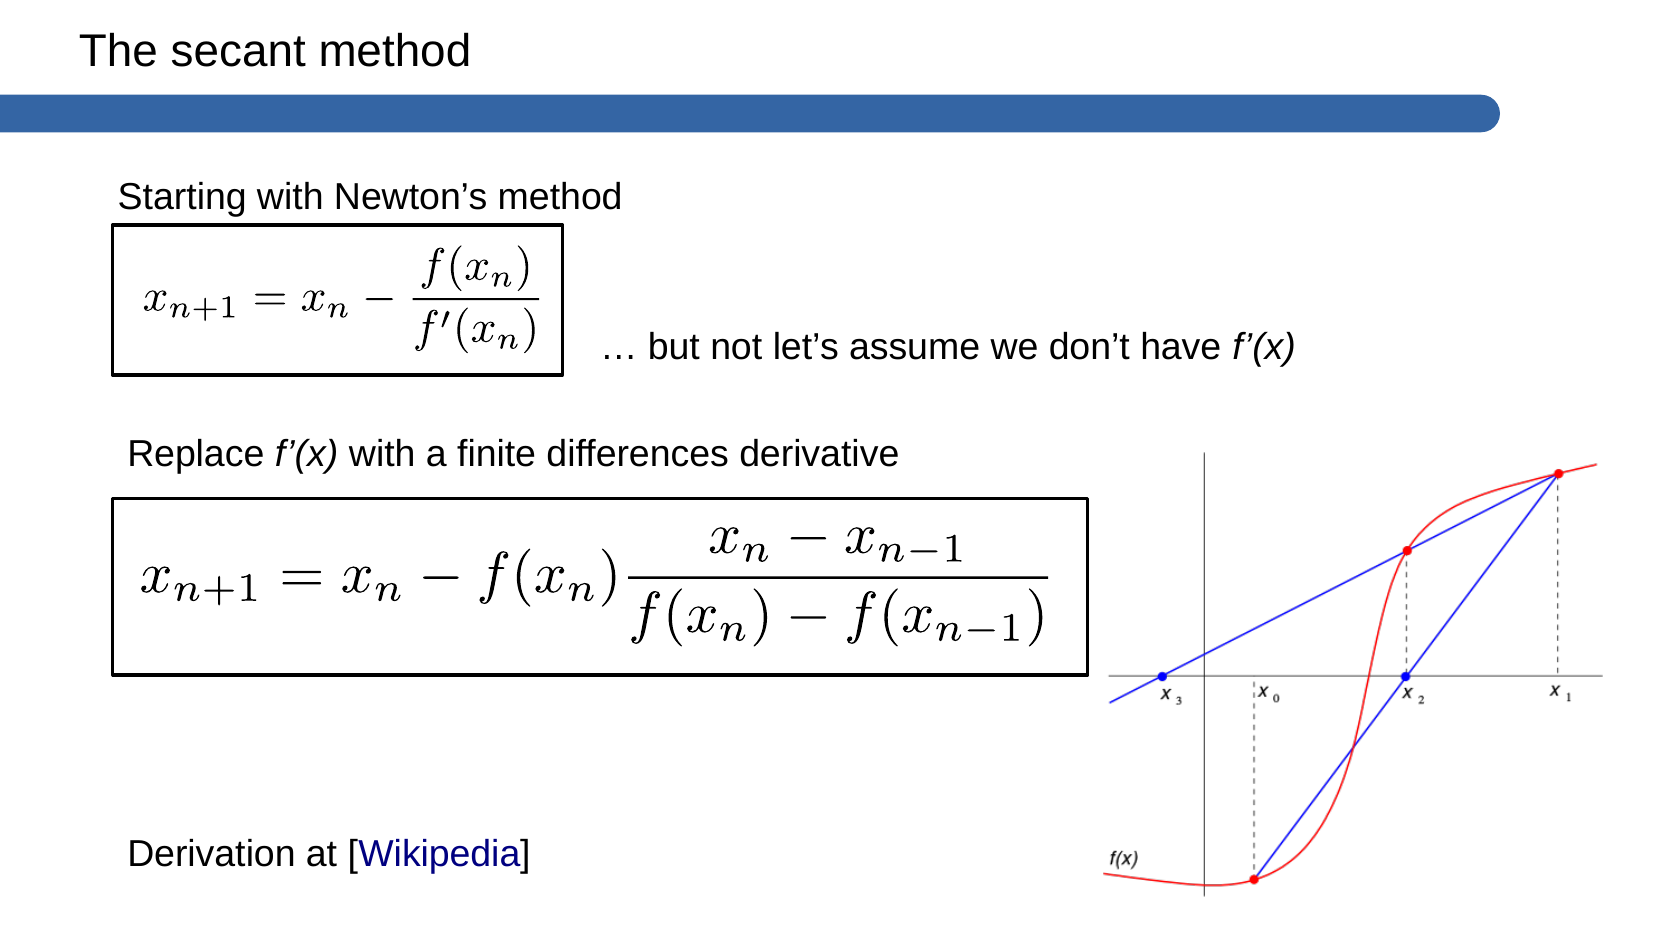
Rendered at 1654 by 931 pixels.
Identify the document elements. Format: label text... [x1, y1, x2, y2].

text_box Starting with Newton’s method [102, 168, 638, 226]
text_box Derivation at [Wikipedia] [112, 825, 546, 882]
text_box Replace f’(x) with a finite differences derivative [112, 425, 938, 483]
picture [1101, 449, 1604, 901]
text_box … but not let’s assume we don’t have f’(x) [585, 318, 1362, 376]
picture [137, 525, 1051, 649]
title The secant method [78, 25, 1568, 77]
picture [140, 243, 541, 355]
